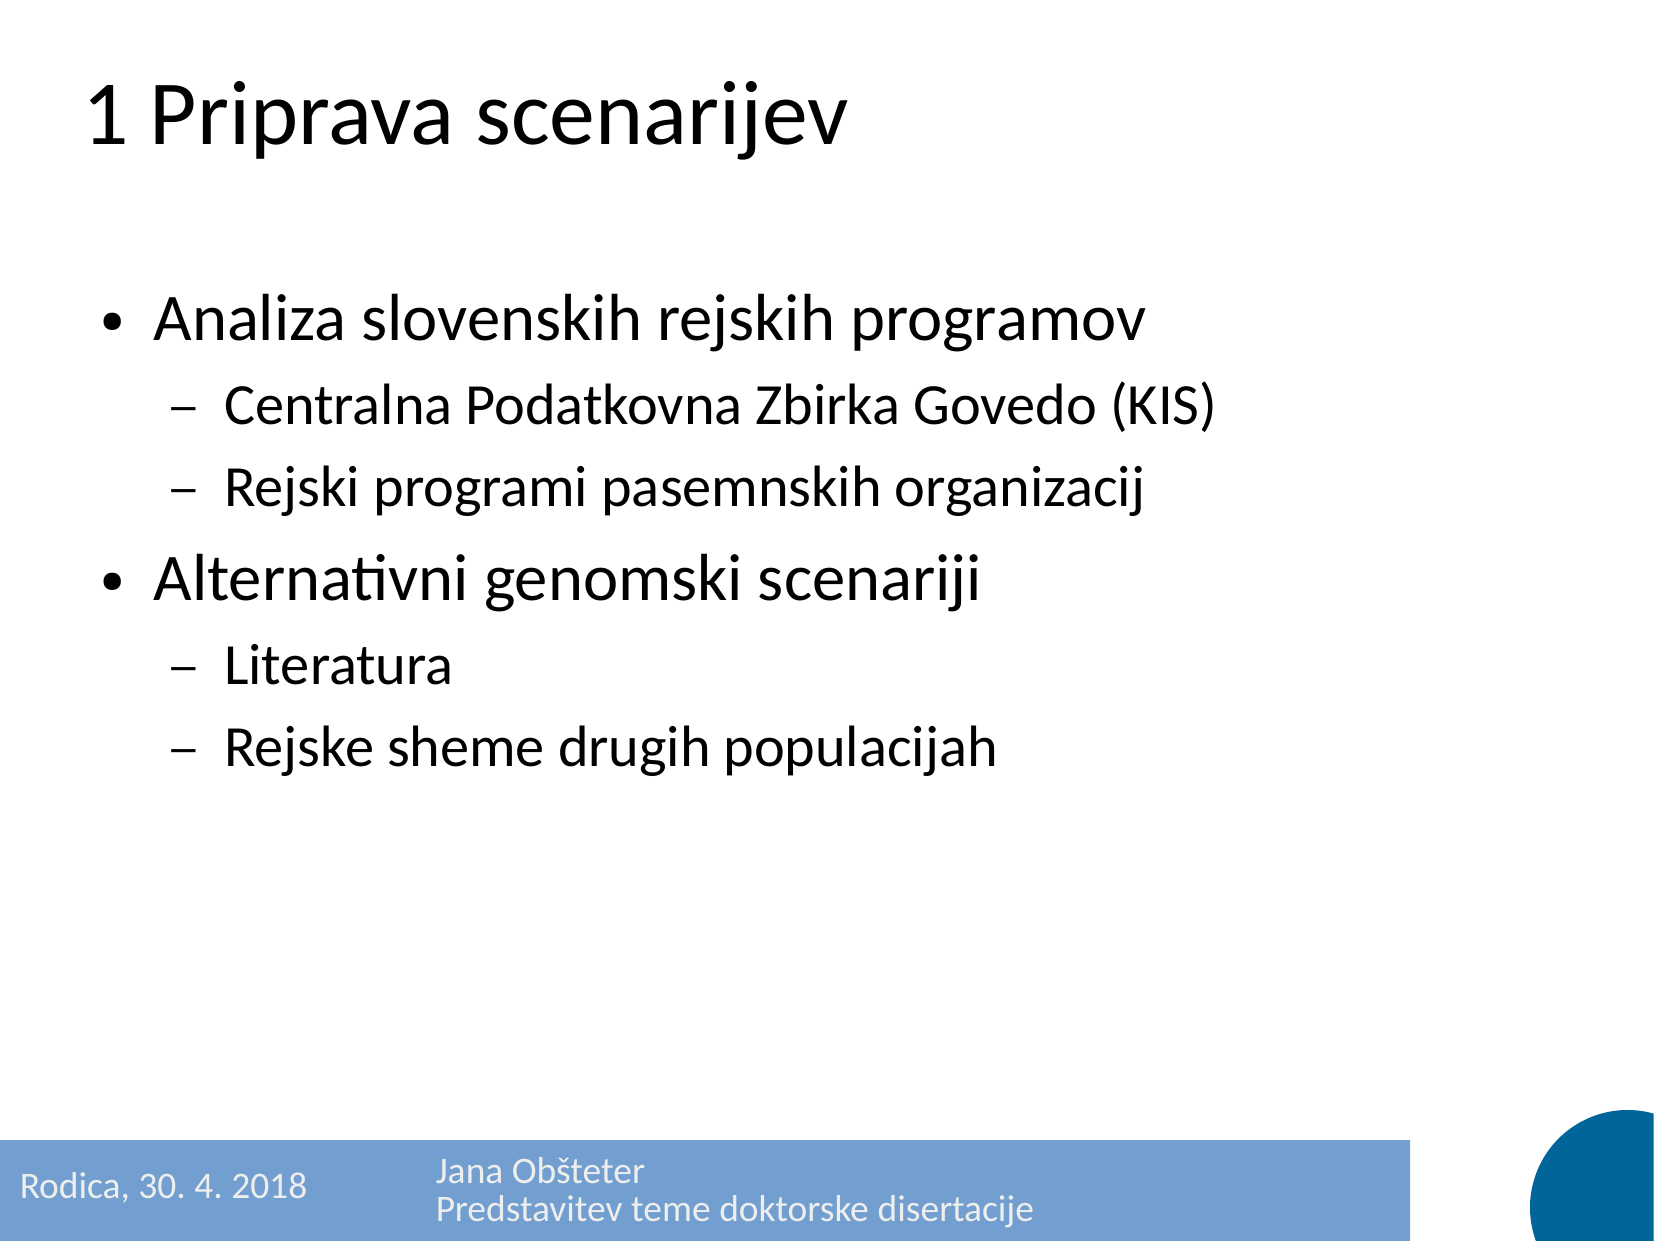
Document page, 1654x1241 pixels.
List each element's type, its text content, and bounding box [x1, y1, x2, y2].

title 1 Priprava scenarijev [82, 49, 1306, 196]
list Analiza slovenskih rejskih programov Centralna Podatkovna Zbirka Govedo (KIS) Rejski programi pasemnskih organizacij Alternativni genomski scenariji Literatura Rejske sheme drugih populacijah [82, 290, 1571, 1010]
